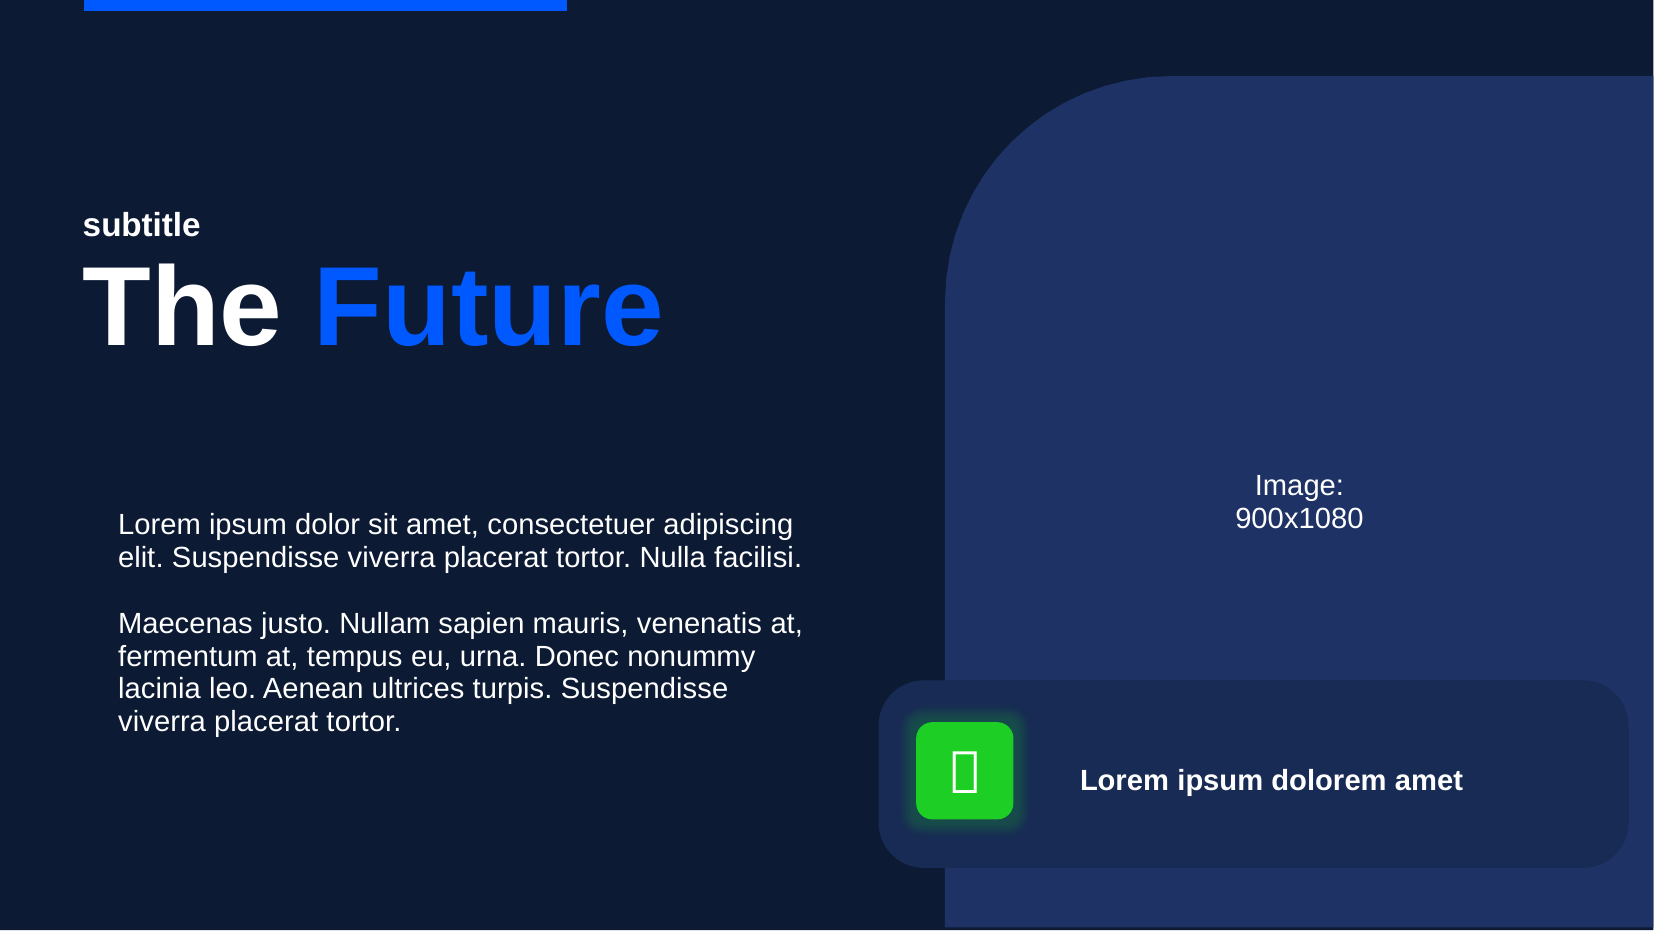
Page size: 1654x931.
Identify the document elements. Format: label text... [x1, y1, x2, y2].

text_box Lorem ipsum dolorem amet [1044, 719, 1595, 841]
text_box Image: 900x1080 [944, 76, 1654, 928]
text_box  [916, 722, 1014, 820]
text_box Lorem ipsum dolor sit amet, consectetuer adipiscing elit. Suspendisse viverra placerat tortor. Nulla facilisi. Maecenas justo. Nullam sapien mauris, venenatis at, fermentum at, tempus eu, urna. Donec nonummy lacinia leo. Aenean ultrices turpis. Suspendisse viverra placerat tortor. [82, 422, 808, 824]
title subtitle The Future [82, 134, 775, 422]
text_box [878, 680, 1629, 868]
